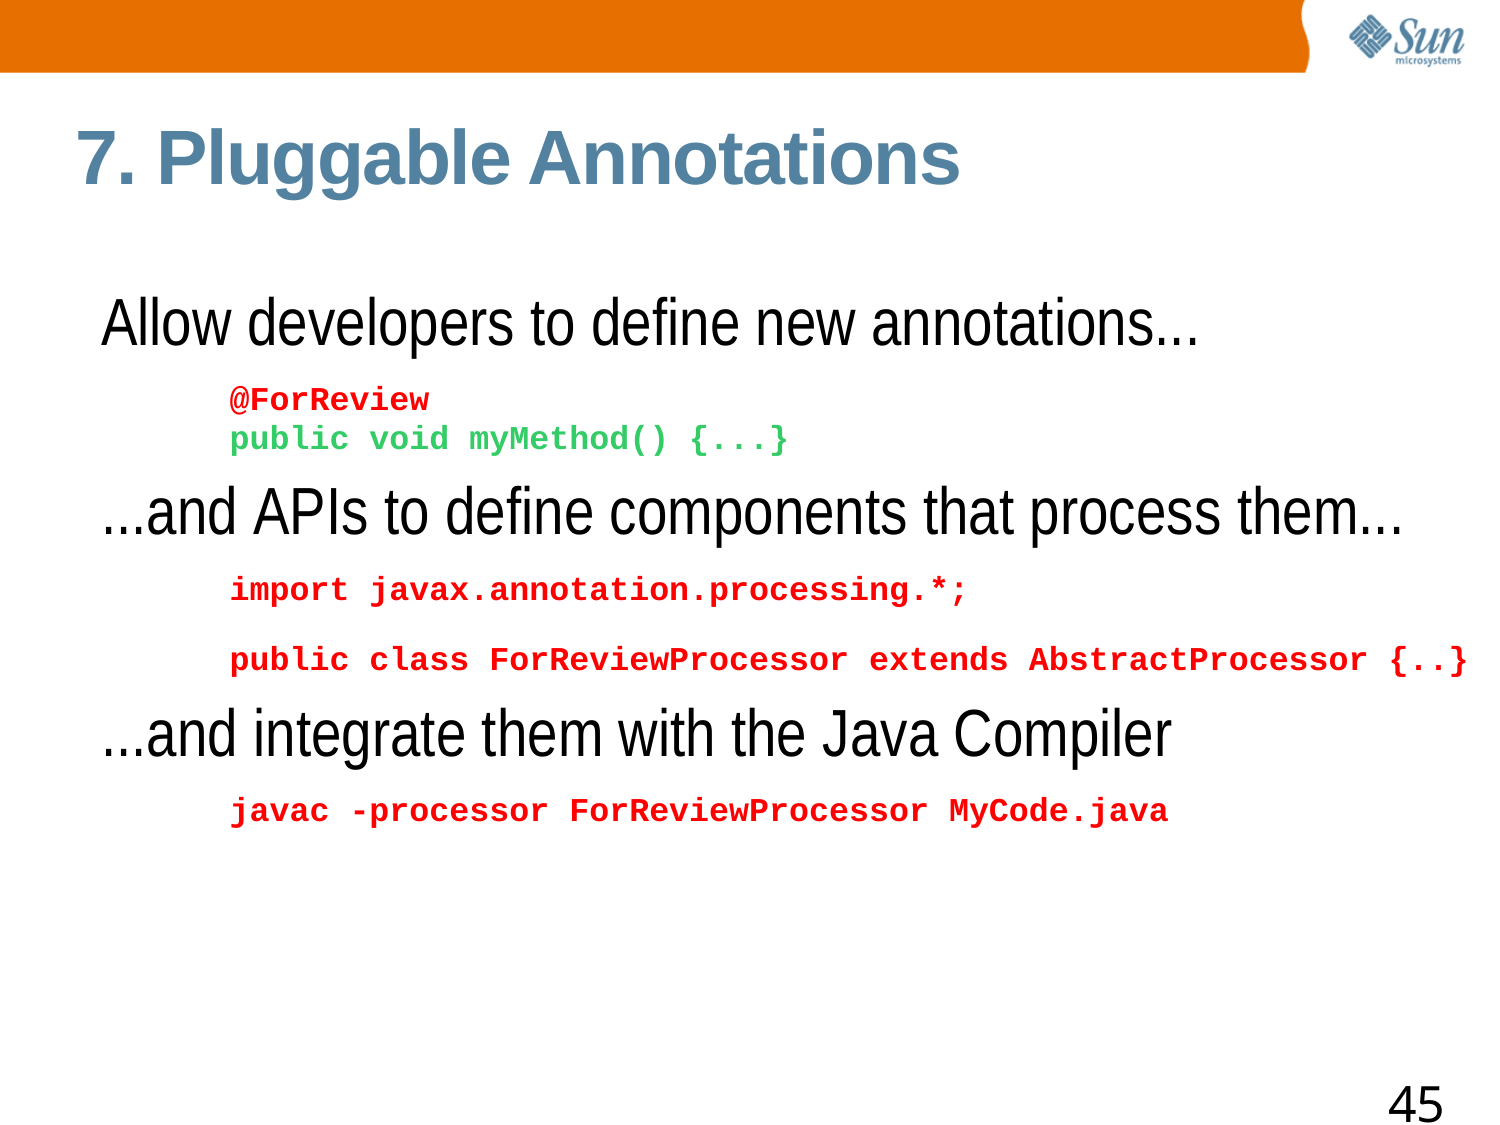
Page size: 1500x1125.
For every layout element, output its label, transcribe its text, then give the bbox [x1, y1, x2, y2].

picture [0, 0, 1500, 75]
title 7. Pluggable Annotations [75, 122, 1438, 228]
list Allow developers to define new annotations... @ForReview public void myMethod() {...} ...and APIs to define components that process them... import javax.annotation.processing.*; public class ForReviewProcessor extends AbstractProcessor {..} ...and integrate them with the Java Compiler javac -processor ForReviewProcessor MyCode.java [83, 293, 1500, 1055]
